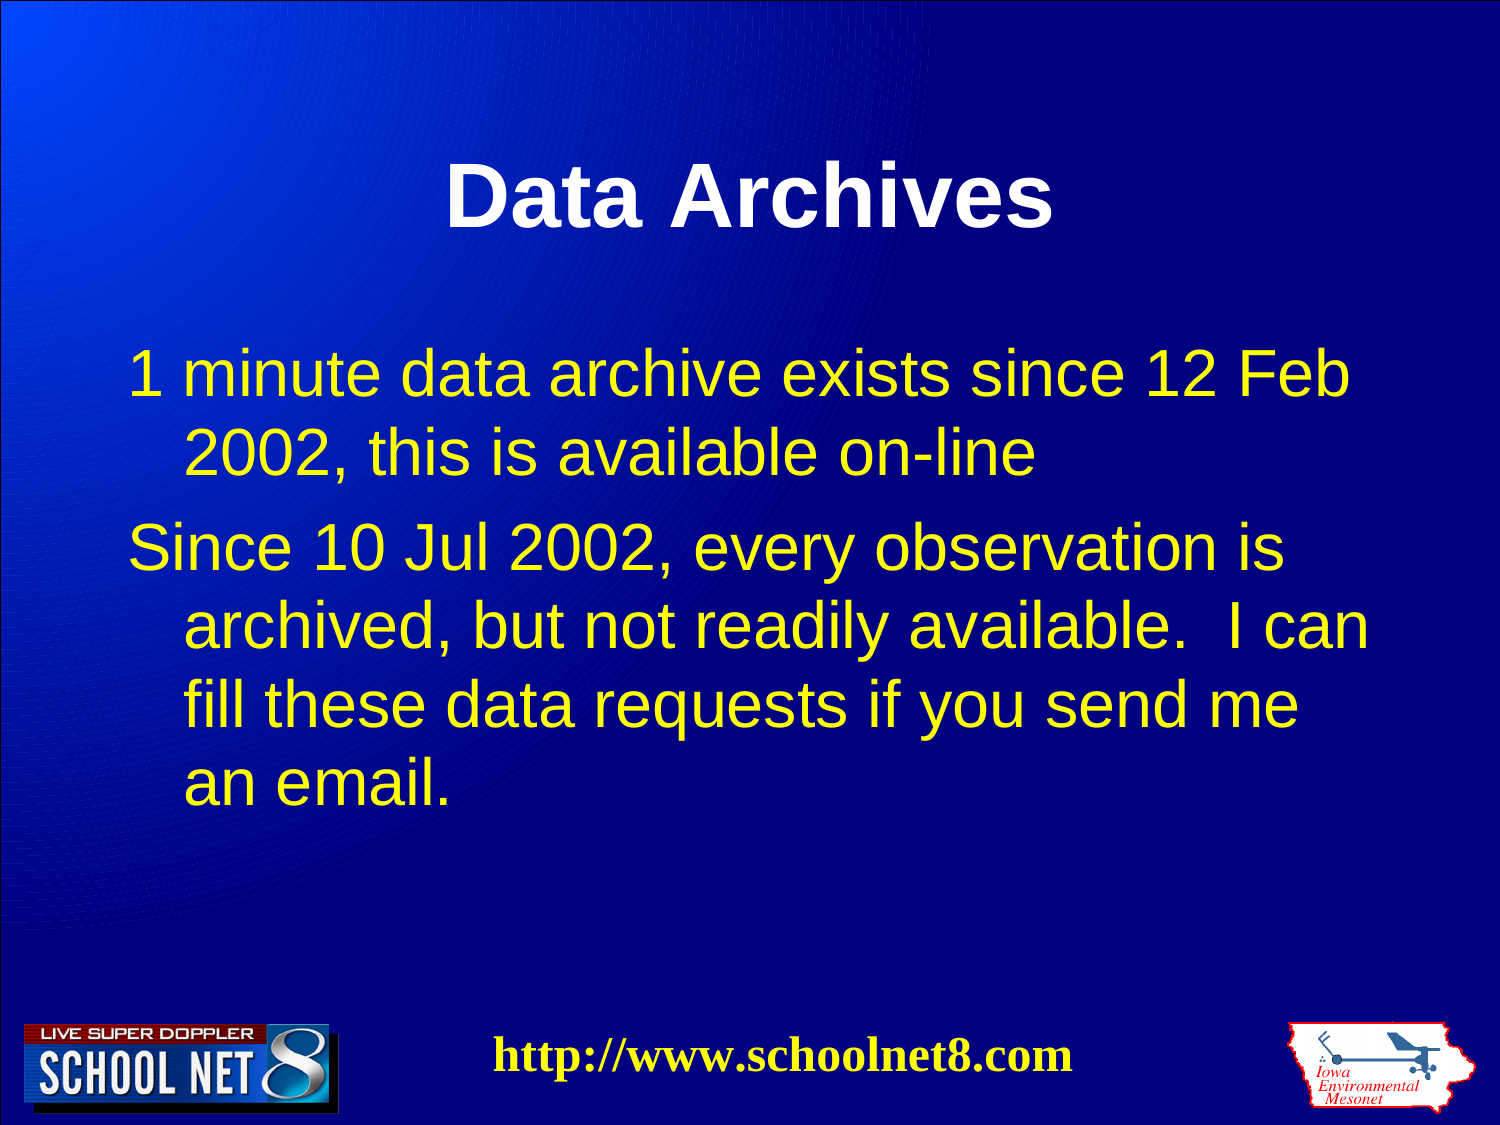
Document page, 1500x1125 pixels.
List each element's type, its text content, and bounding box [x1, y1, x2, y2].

title Data Archives [112, 99, 1388, 288]
picture [1287, 1021, 1476, 1114]
list 1 minute data archive exists since 12 Feb 2002, this is available on-line Since 10 Jul 2002, every observation is archived, but not readily available. I can fill these data requests if you send me an email. [112, 324, 1388, 1000]
picture [24, 1024, 329, 1103]
